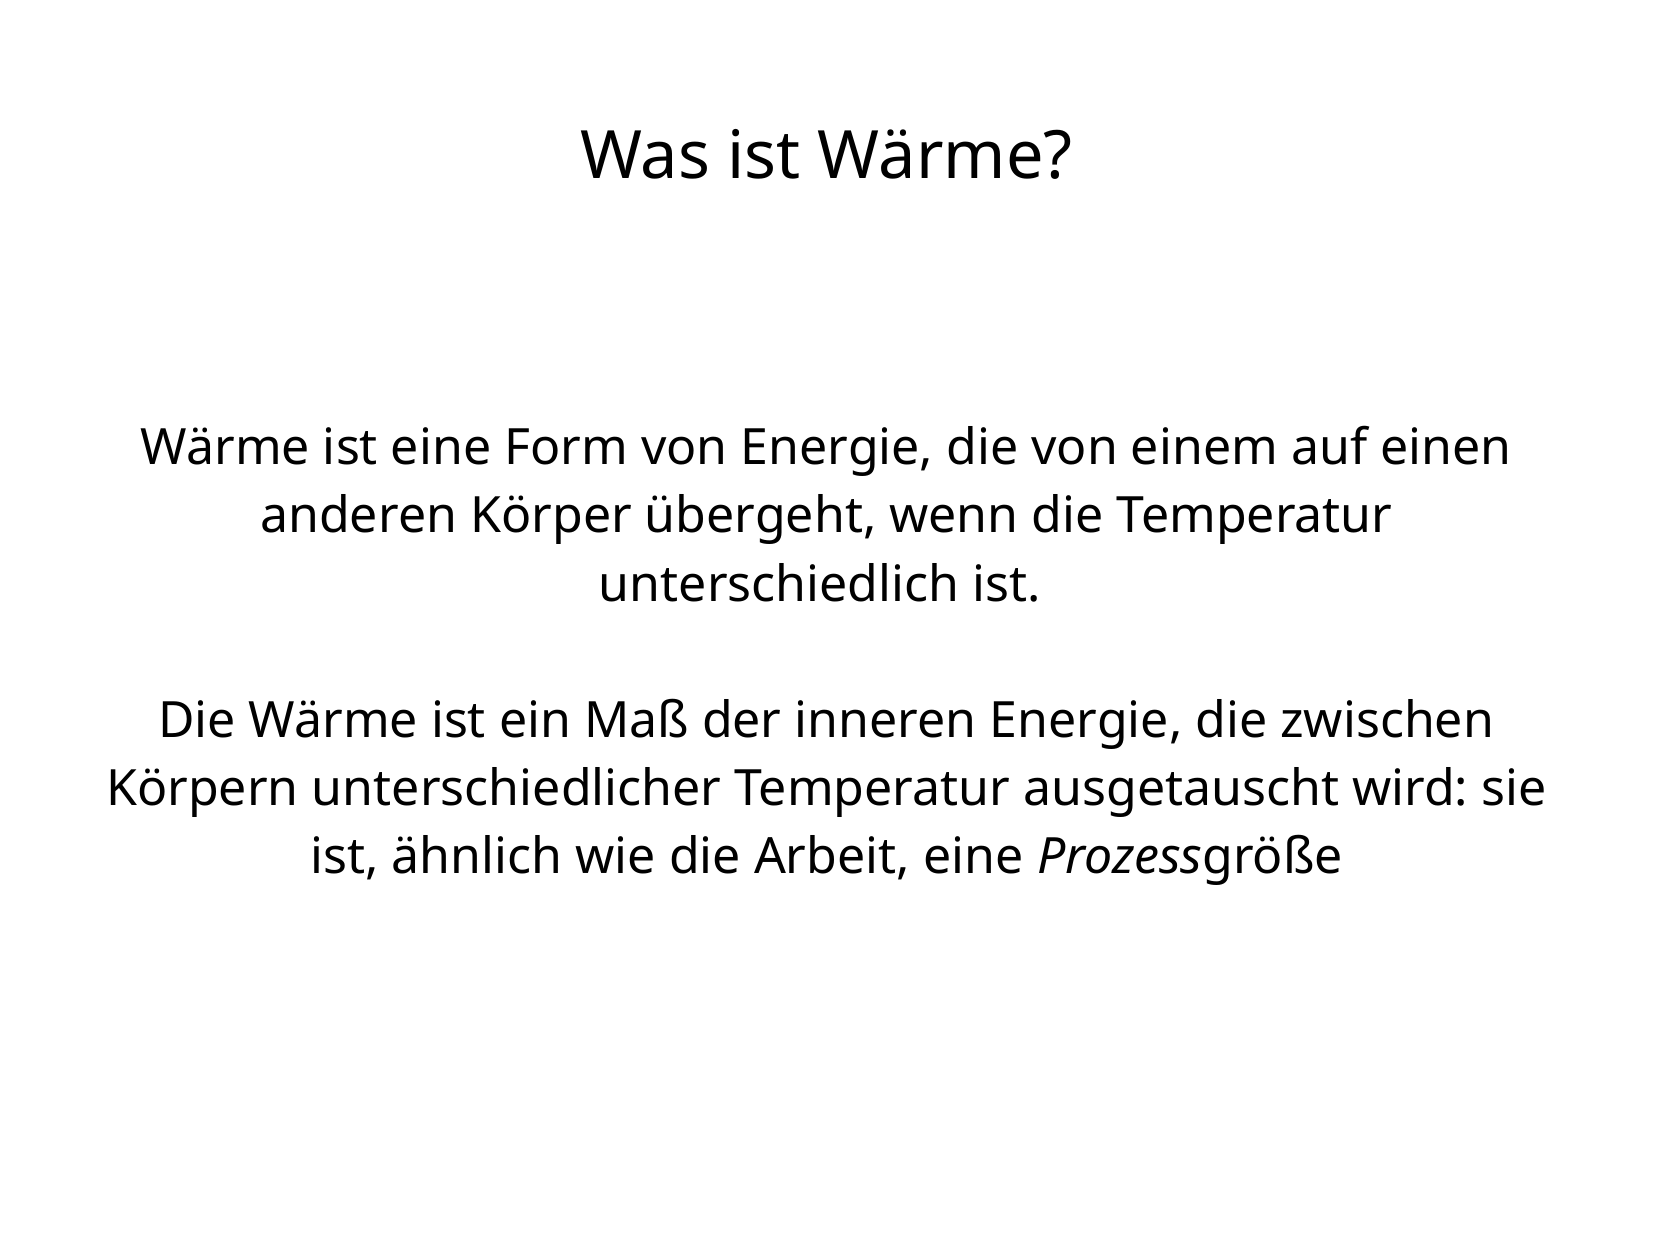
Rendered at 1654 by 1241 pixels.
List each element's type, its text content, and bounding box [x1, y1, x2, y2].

title Was ist Wärme? [82, 49, 1571, 257]
subtitle Wärme ist eine Form von Energie, die von einem auf einen anderen Körper übergeht, wenn die Temperatur unterschiedlich ist. Die Wärme ist ein Maß der inneren Energie, die zwischen Körpern unterschiedlicher Temperatur ausgetauscht wird: sie ist, ähnlich wie die Arbeit, eine Prozessgröße [82, 290, 1571, 1010]
